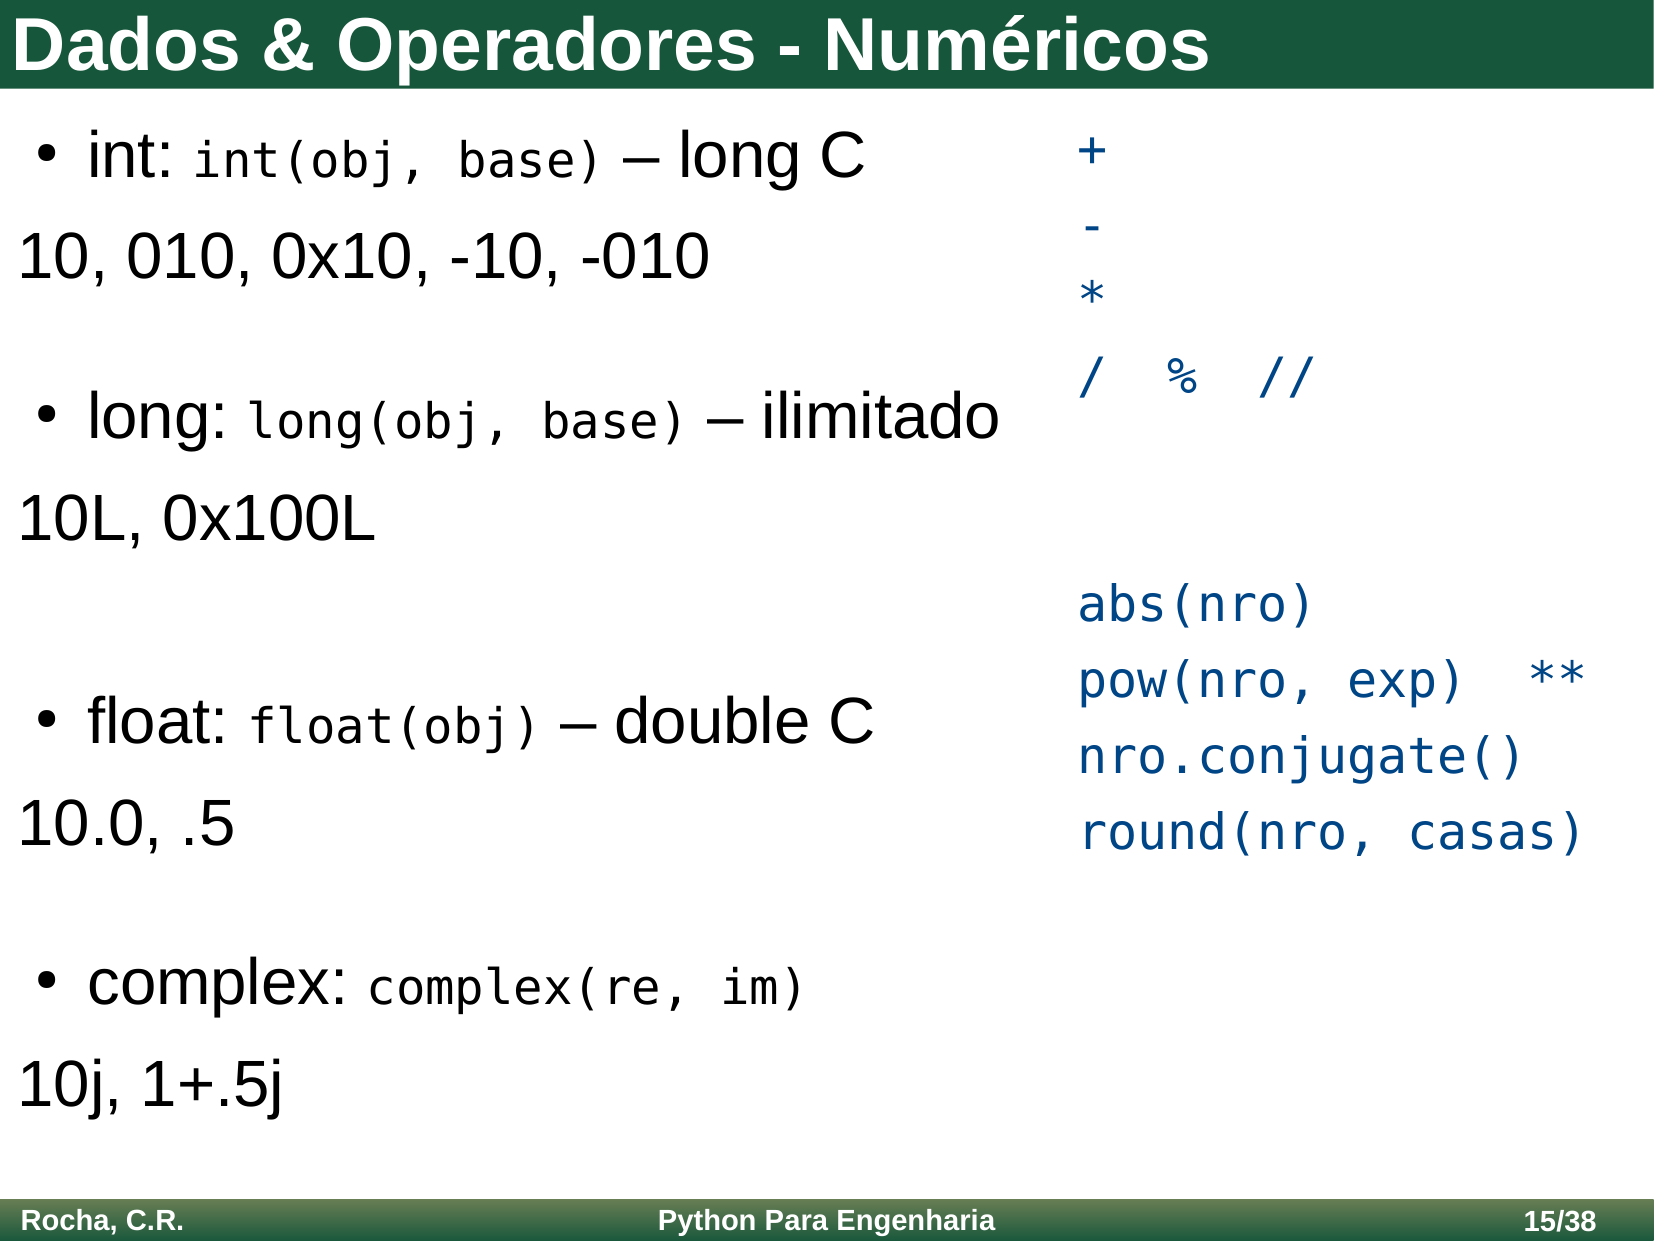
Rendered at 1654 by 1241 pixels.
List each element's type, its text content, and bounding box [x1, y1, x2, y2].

title Dados & Operadores - Numéricos [11, 0, 1625, 89]
list int: int(obj, base) – long C 10, 010, 0x10, -10, -010 long: long(obj, base) – ilimitado 10L, 0x100L float: float(obj) – double C 10.0, .5 complex: complex(re, im) 10j, 1+.5j [17, 118, 1062, 1123]
text_box + - * / % // abs(nro) pow(nro, exp) ** nro.conjugate() round(nro, casas) [1062, 112, 1625, 1173]
